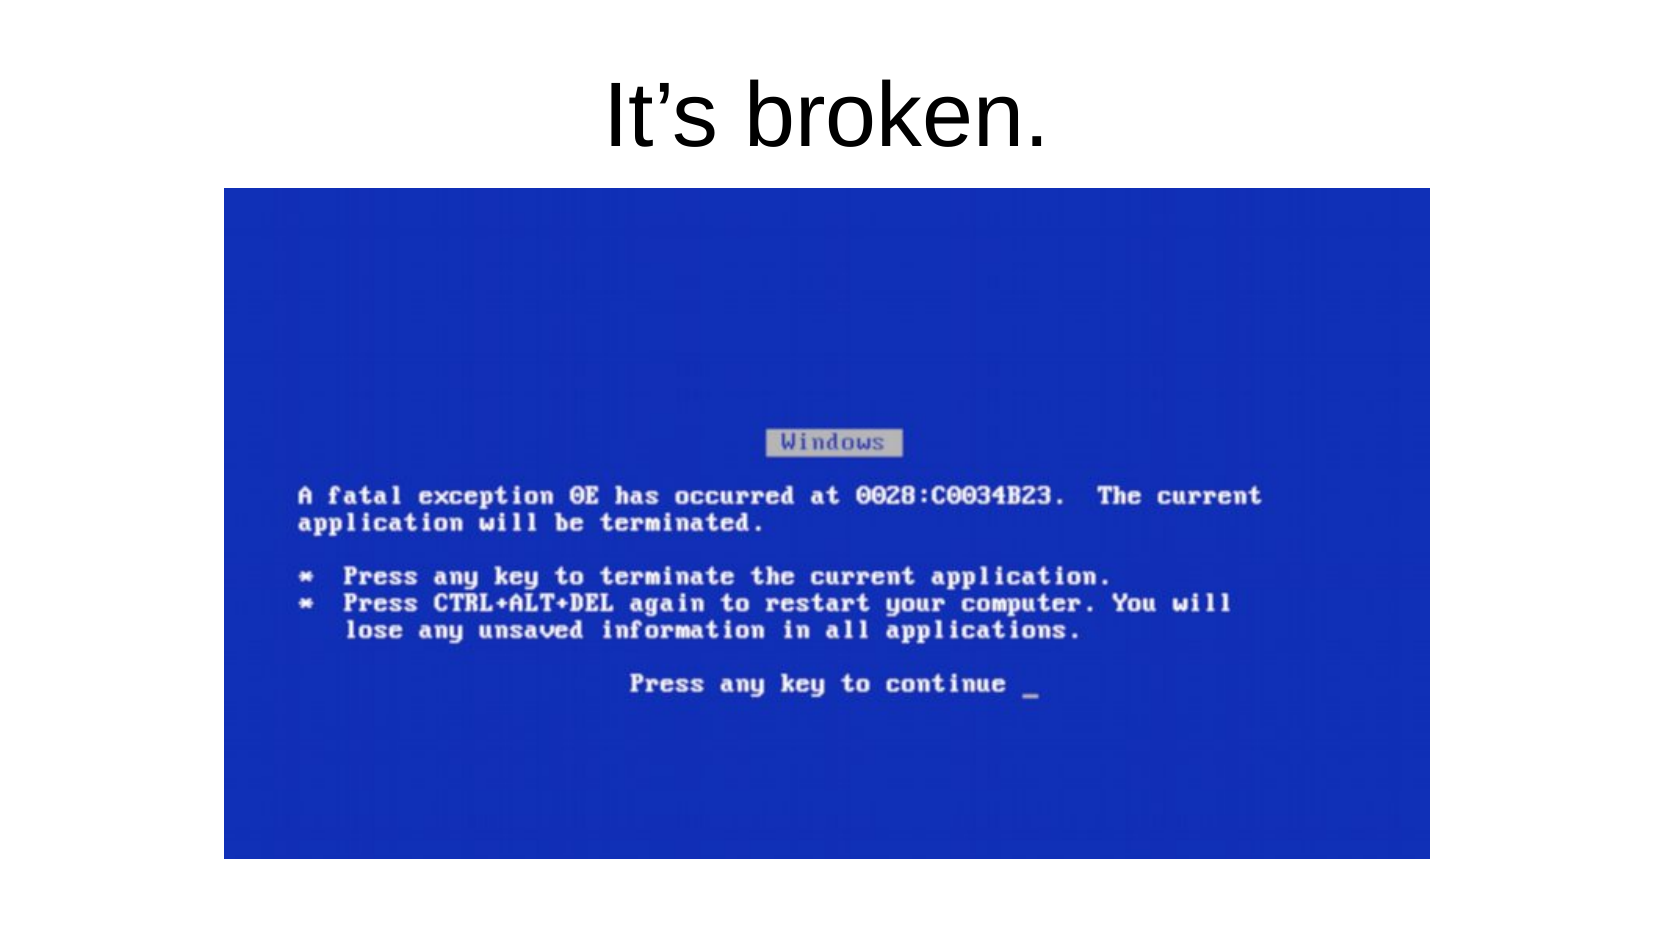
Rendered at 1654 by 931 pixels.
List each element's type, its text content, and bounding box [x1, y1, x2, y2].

title It’s broken. [82, 37, 1571, 193]
picture [224, 188, 1430, 859]
